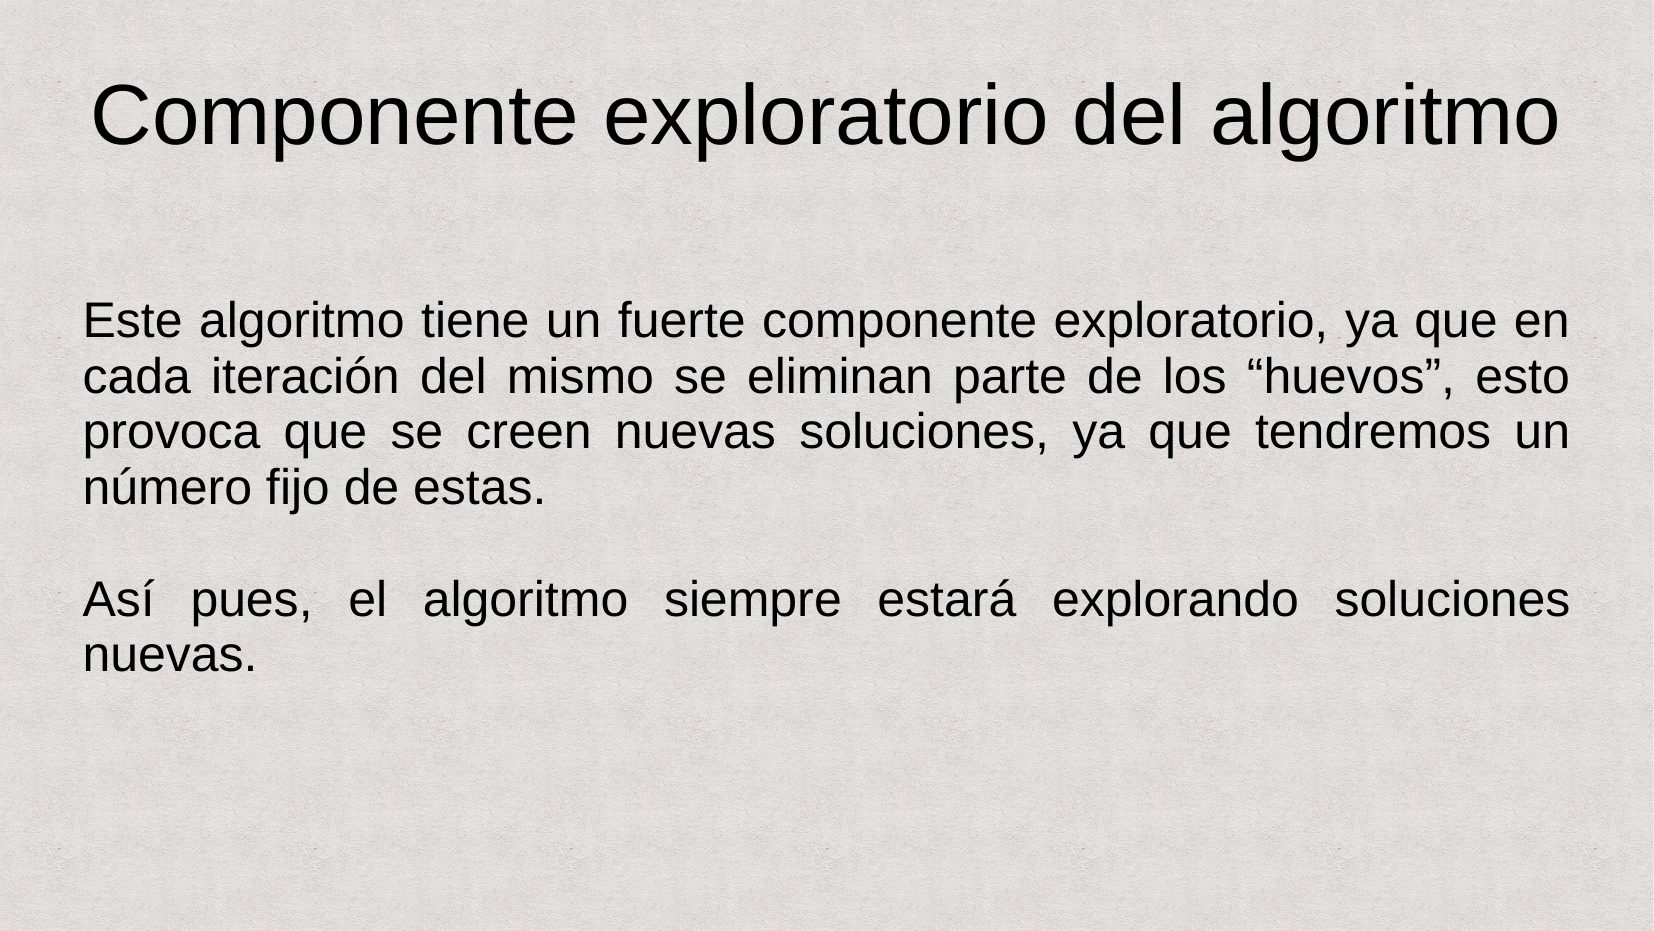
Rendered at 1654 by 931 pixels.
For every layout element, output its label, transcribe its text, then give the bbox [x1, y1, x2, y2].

subtitle Este algoritmo tiene un fuerte componente exploratorio, ya que en cada iteración del mismo se eliminan parte de los “huevos”, esto provoca que se creen nuevas soluciones, ya que tendremos un número fijo de estas. Así pues, el algoritmo siempre estará explorando soluciones nuevas. [82, 217, 1571, 758]
picture [0, 0, 1654, 931]
title Componente exploratorio del algoritmo [82, 37, 1571, 193]
